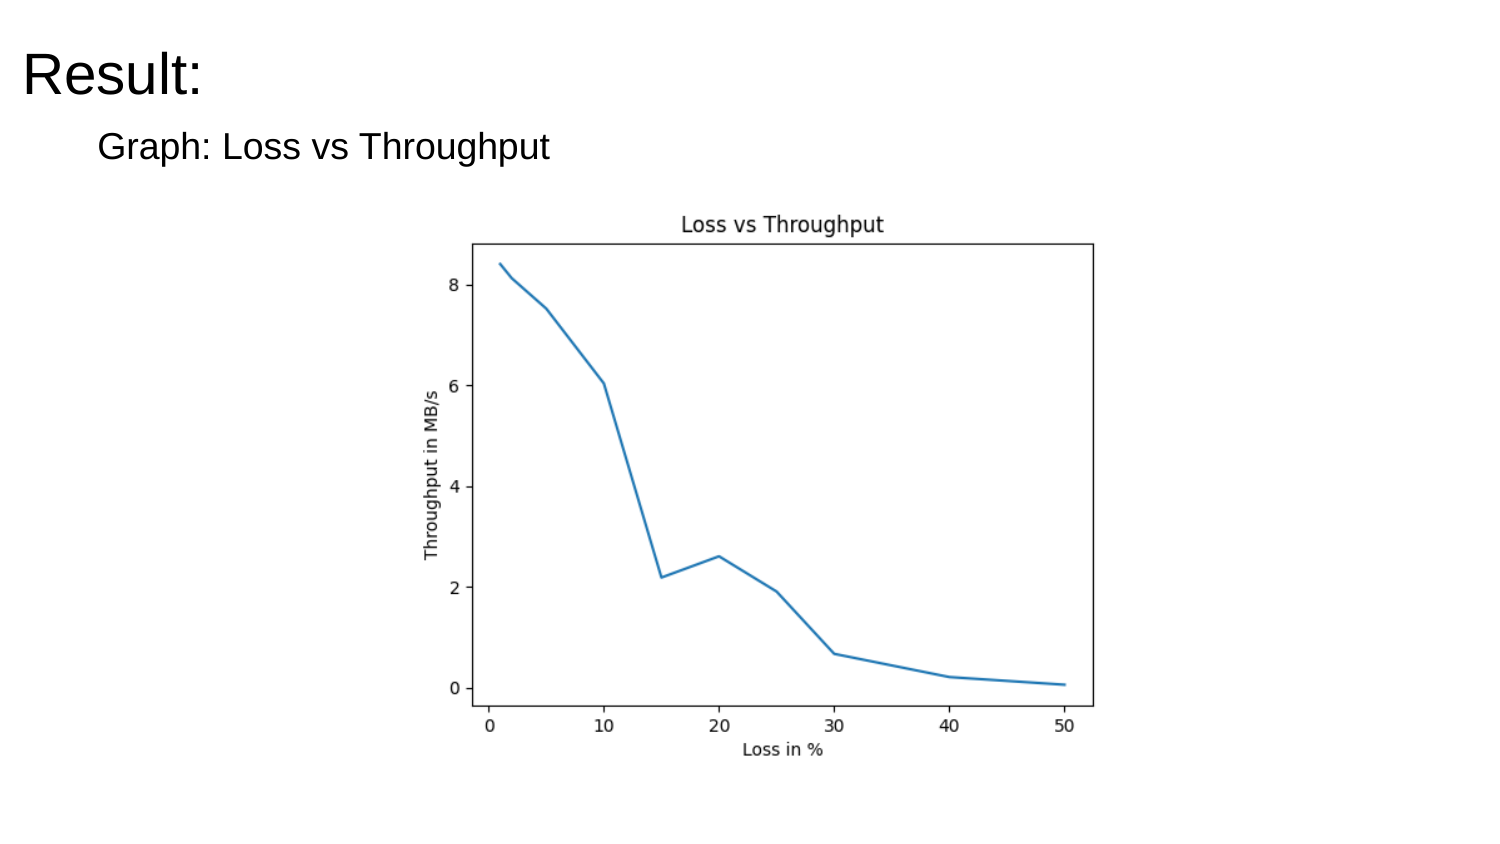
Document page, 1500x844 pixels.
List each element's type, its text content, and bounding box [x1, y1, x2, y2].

list Graph: Loss vs Throughput [7, 100, 1406, 661]
picture [372, 171, 1173, 772]
title Result: [7, 20, 1406, 100]
